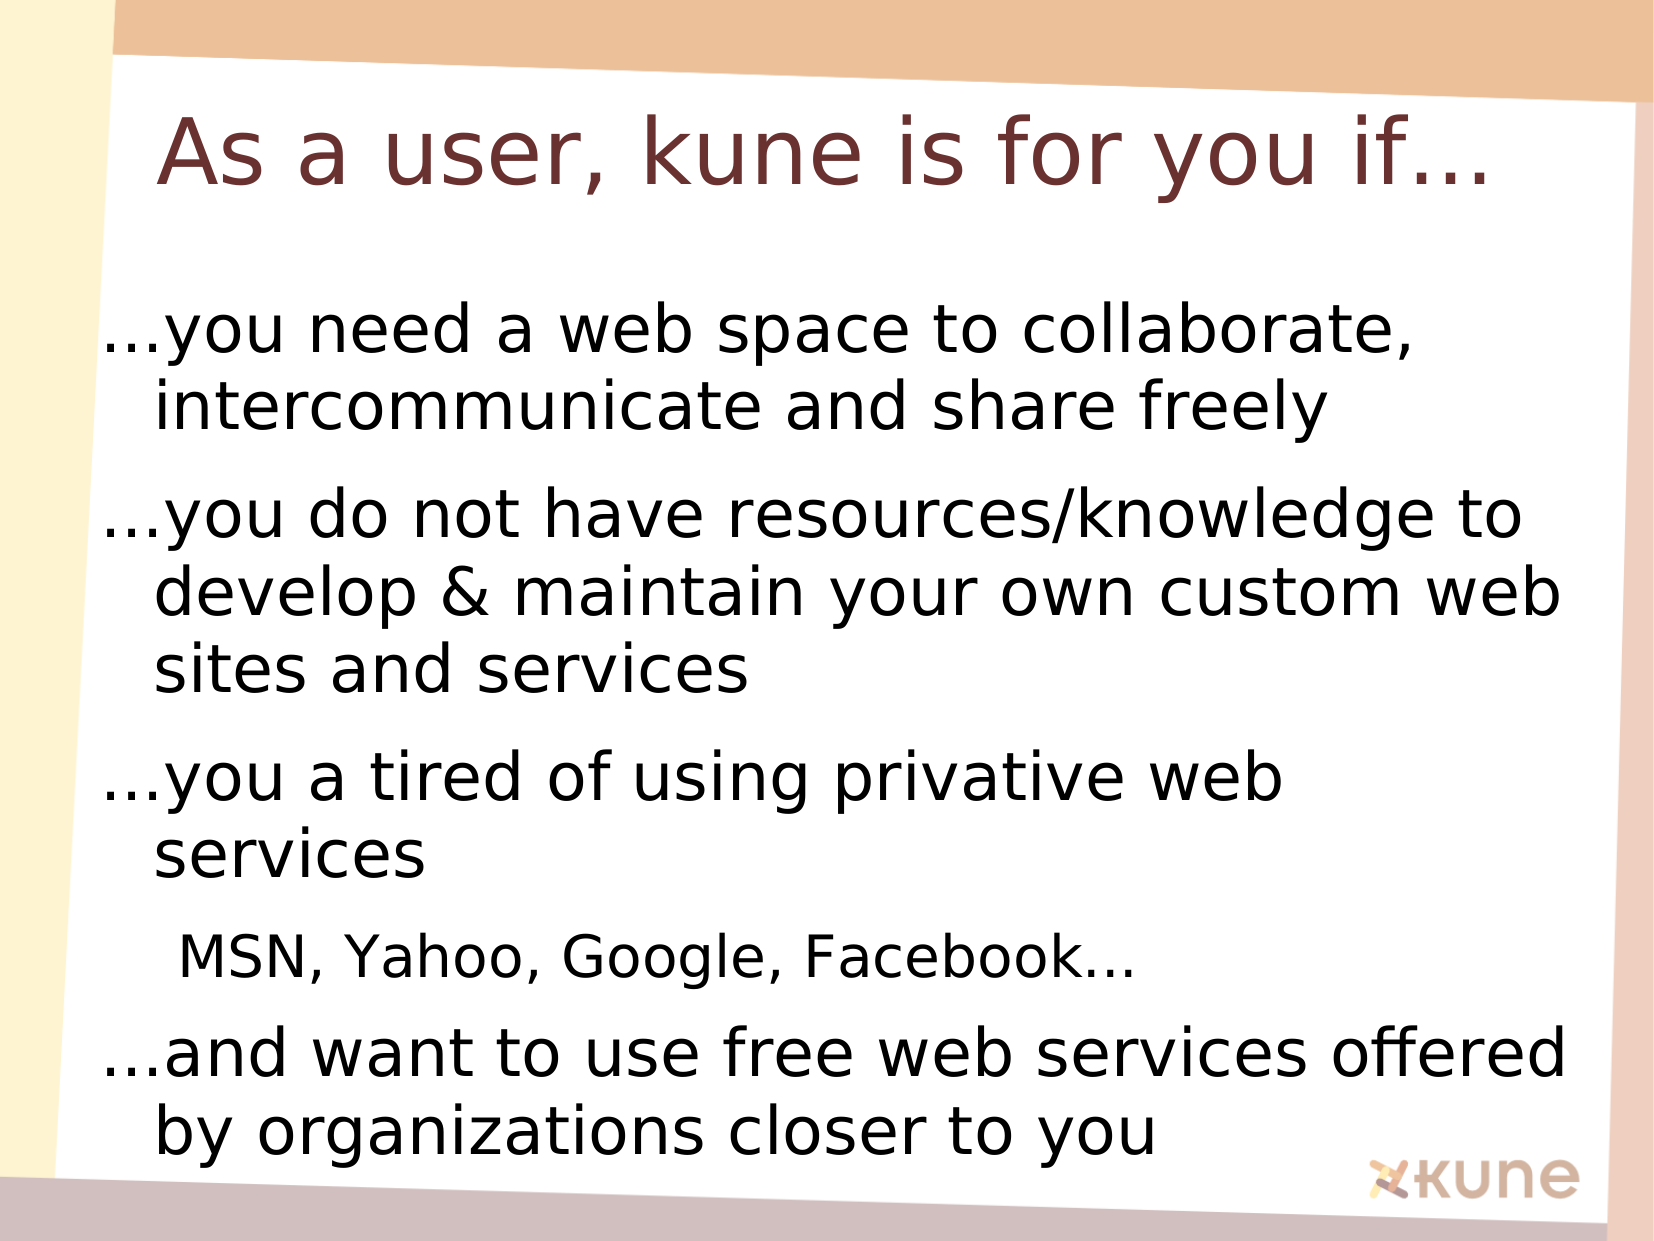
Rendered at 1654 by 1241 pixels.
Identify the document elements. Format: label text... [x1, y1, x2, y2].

picture [0, 0, 1654, 1241]
list ...you need a web space to collaborate, intercommunicate and share freely ...you do not have resources/knowledge to develop & maintain your own custom web sites and services ...you a tired of using privative web services MSN, Yahoo, Google, Facebook... ...and want to use free web services offered by organizations closer to you [82, 290, 1571, 1171]
title As a user, kune is for you if... [82, 56, 1571, 250]
